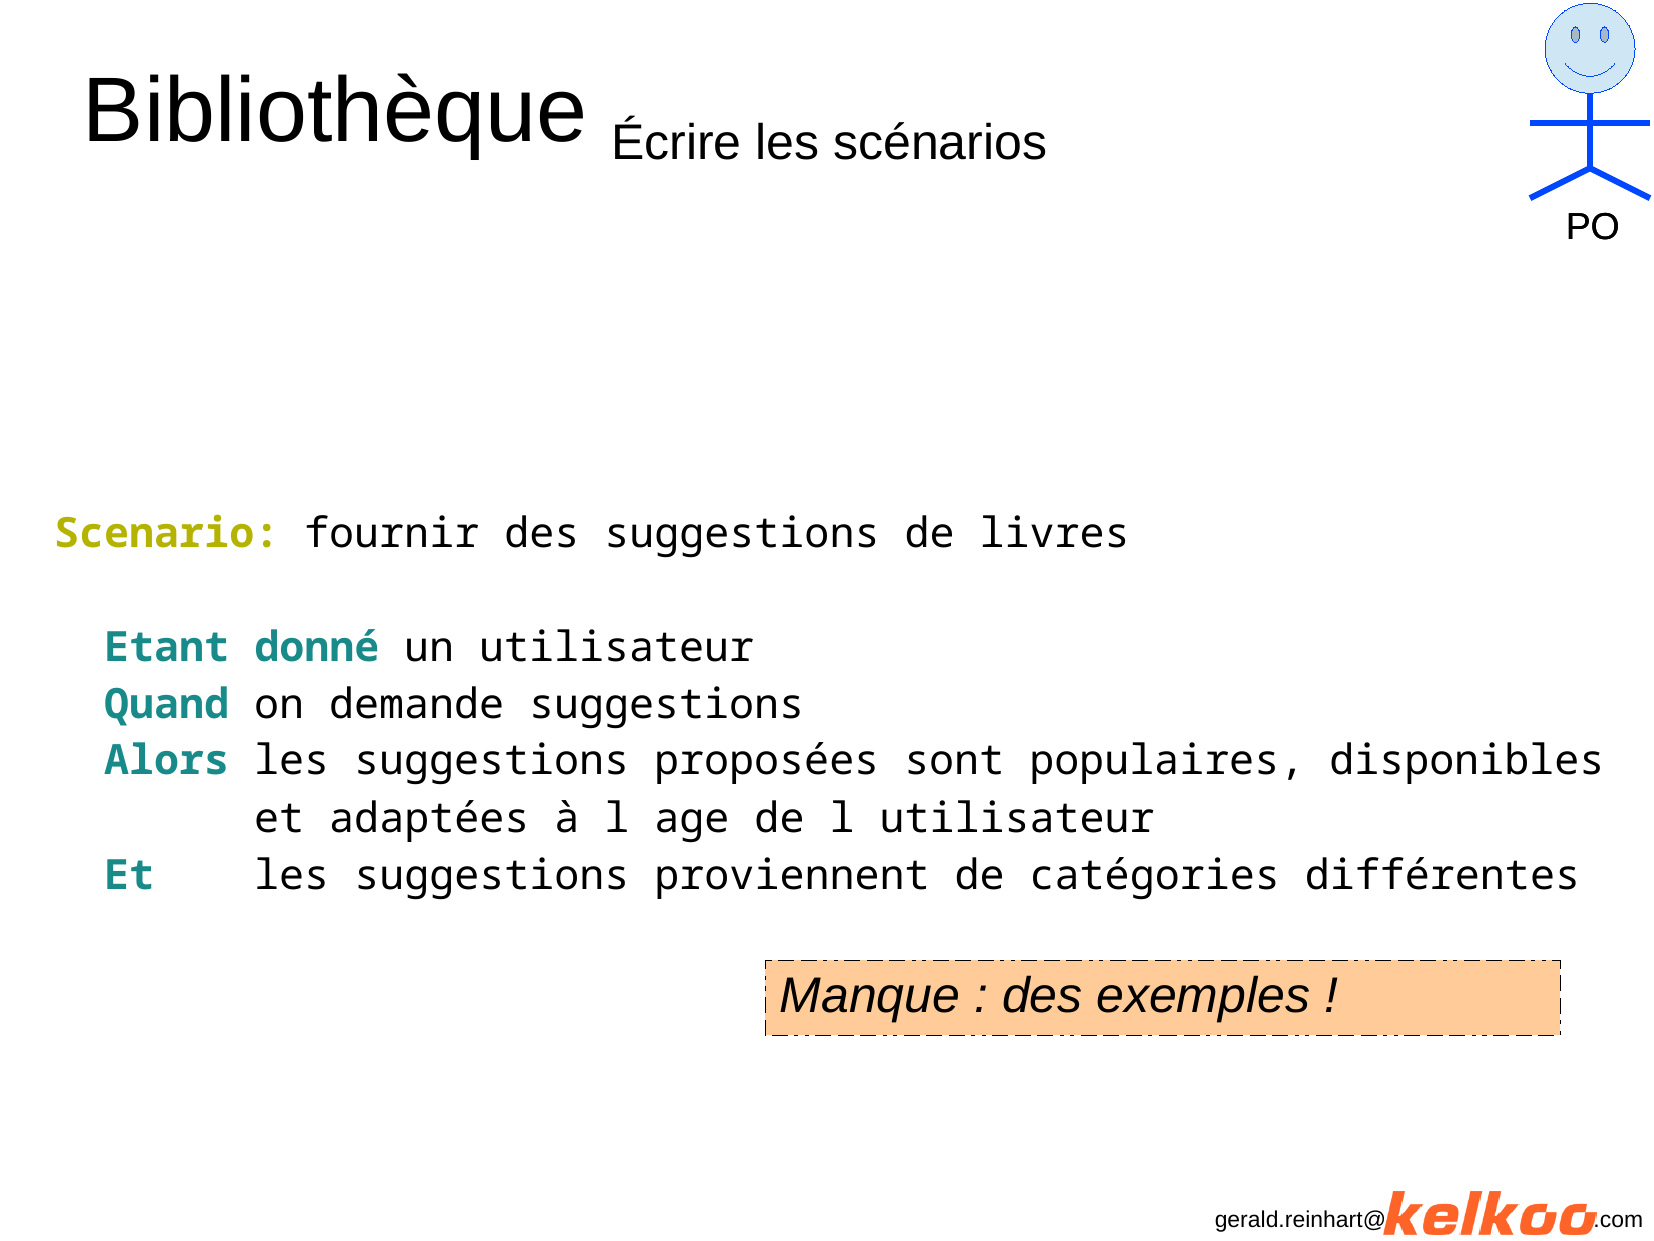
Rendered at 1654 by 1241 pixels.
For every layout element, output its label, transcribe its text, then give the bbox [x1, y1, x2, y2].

text_box Manque : des exemples ! [765, 960, 1561, 1036]
text_box PO [1530, 198, 1651, 256]
text_box [1571, 3, 1636, 94]
text_box Scenario: fournir des suggestions de livres Etant donné un utilisateur Quand on demande suggestions Alors les suggestions proposées sont populaires, disponibles et adaptées à l age de l utilisateur Et les suggestions proviennent de catégories différentes [0, 495, 1654, 856]
title Bibliothèque [82, 5, 1571, 213]
text_box Écrire les scénarios [596, 106, 1063, 178]
picture [1383, 1191, 1597, 1199]
text_box gerald.reinhart@ .com [1193, 1199, 1654, 1241]
